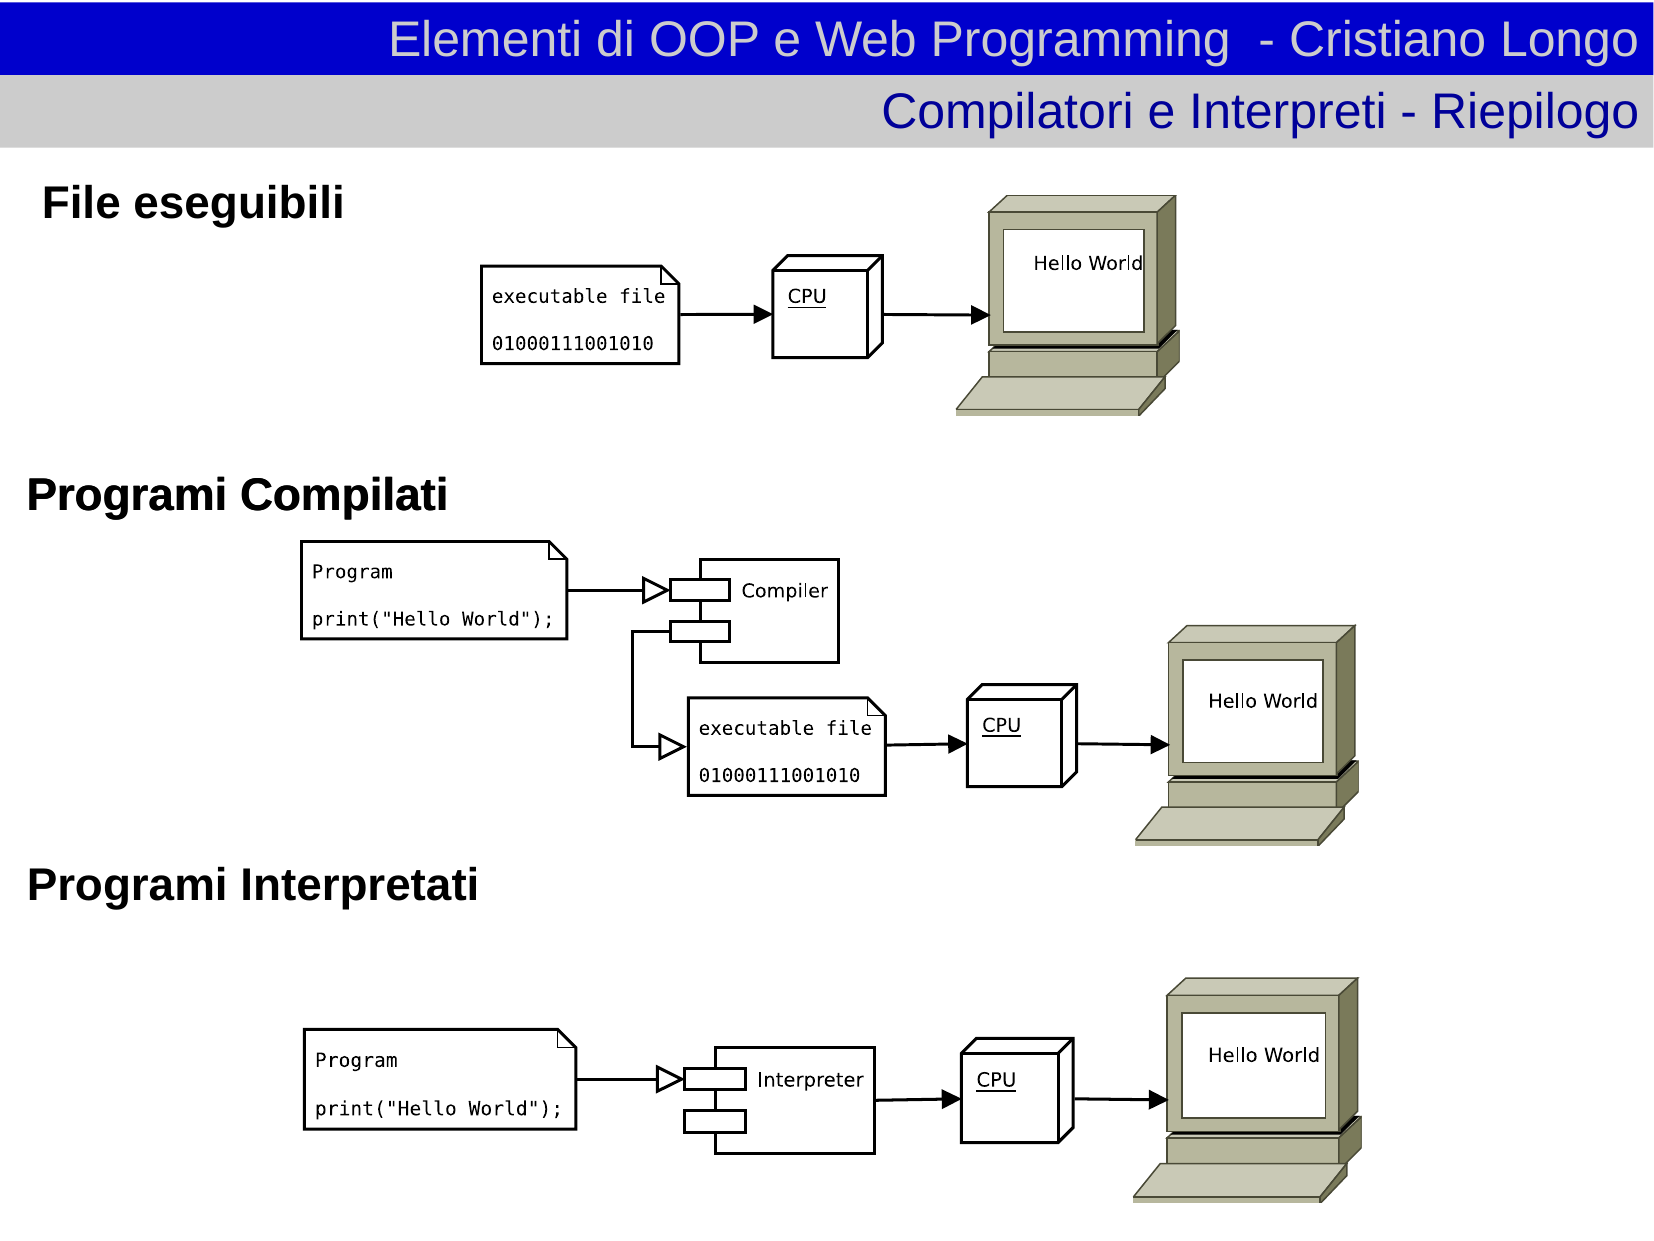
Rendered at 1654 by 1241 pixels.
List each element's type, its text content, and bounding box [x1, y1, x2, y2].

text_box Programi Compilati [26, 435, 1515, 556]
title Compilatori e Interpreti - Riepilogo [0, 75, 1654, 148]
picture [300, 556, 1359, 825]
title Elementi di OOP e Web Programming - Cristiano Longo [0, 2, 1654, 75]
subtitle File eseguibili [41, 165, 1531, 241]
picture [302, 977, 1362, 1203]
picture [480, 195, 1180, 416]
text_box Programi Interpretati [26, 825, 1516, 946]
